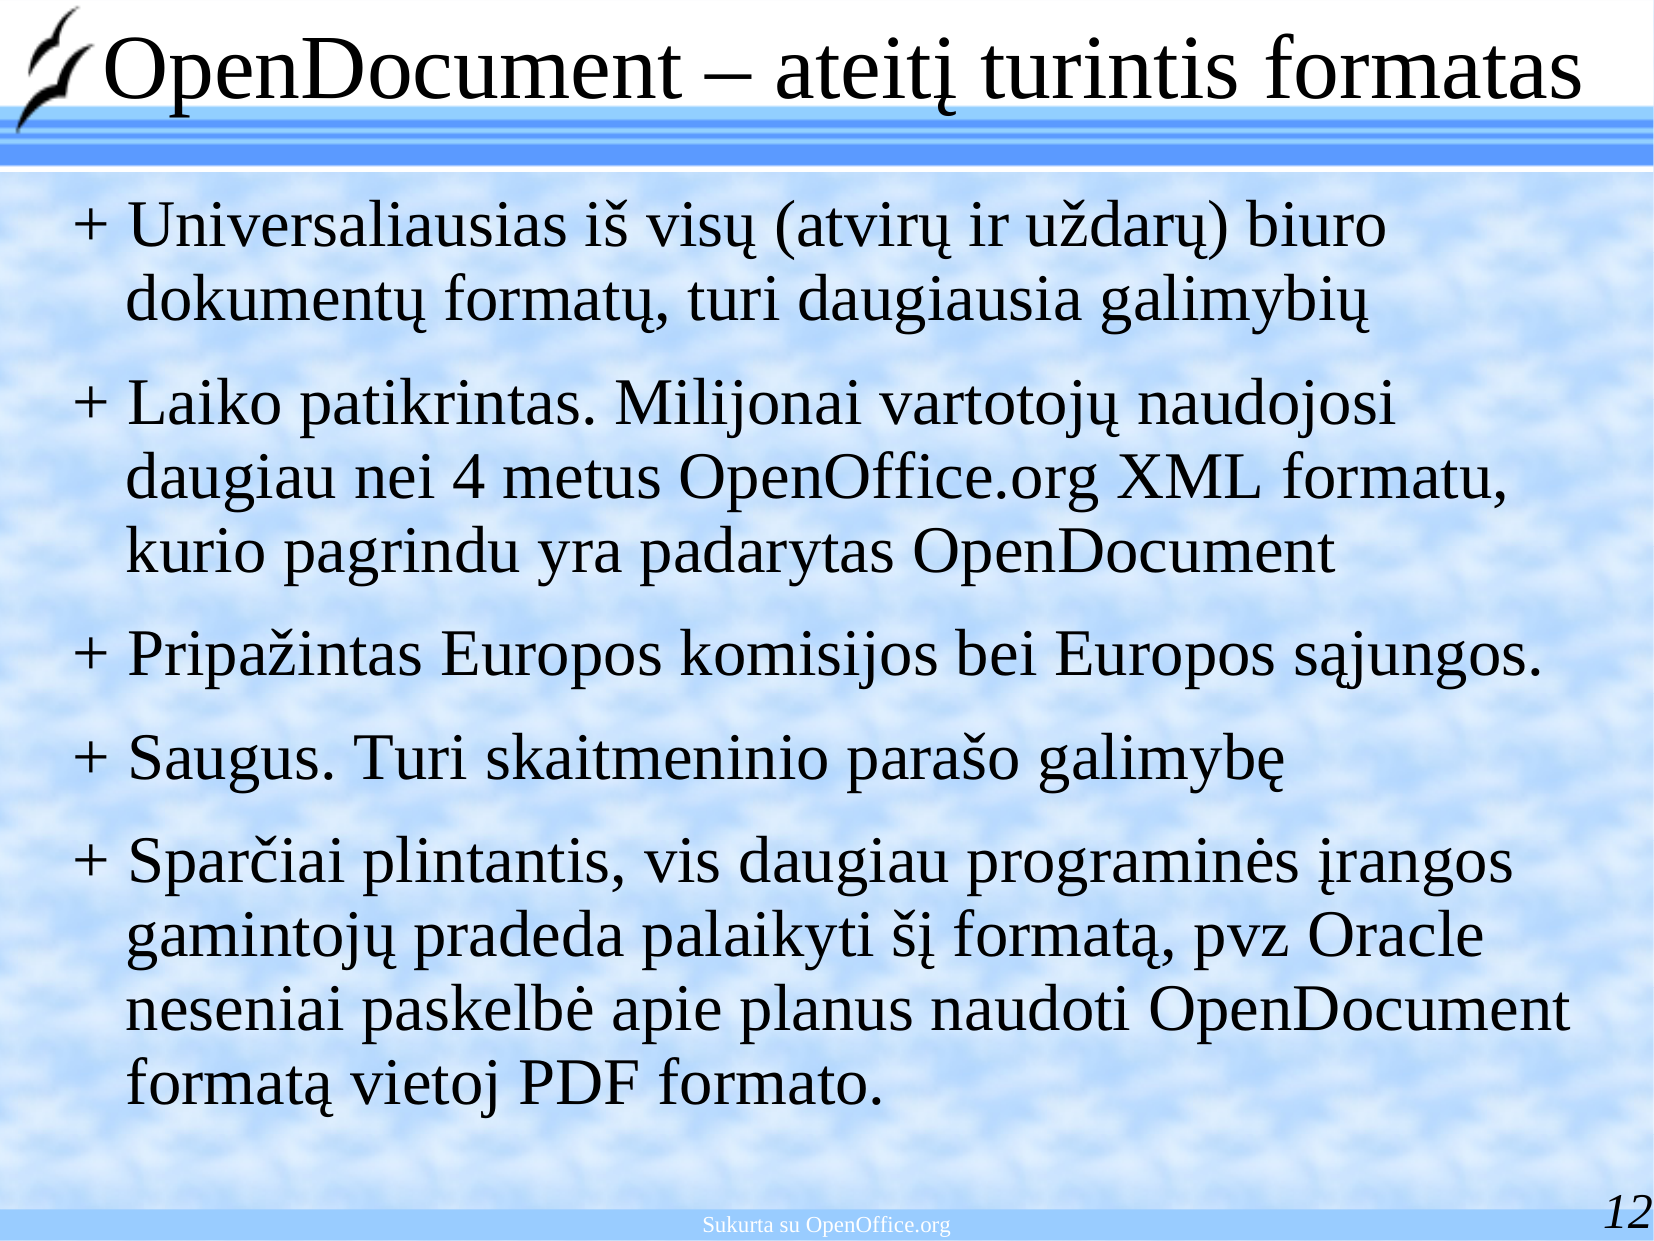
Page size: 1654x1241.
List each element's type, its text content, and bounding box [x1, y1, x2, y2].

picture [0, 0, 1654, 1209]
title OpenDocument – ateitį turintis formatas [94, 0, 1595, 137]
list + Universaliausias iš visų (atvirų ir uždarų) biuro dokumentų formatų, turi daugiausia galimybių + Laiko patikrintas. Milijonai vartotojų naudojosi daugiau nei 4 metus OpenOffice.org XML formatu, kurio pagrindu yra padarytas OpenDocument + Pripažintas Europos komisijos bei Europos sąjungos. + Saugus. Turi skaitmeninio parašo galimybę + Sparčiai plintantis, vis daugiau programinės įrangos gamintojų pradeda palaikyti šį formatą, pvz Oracle neseniai paskelbė apie planus naudoti OpenDocument formatą vietoj PDF formato. [54, 187, 1575, 1195]
